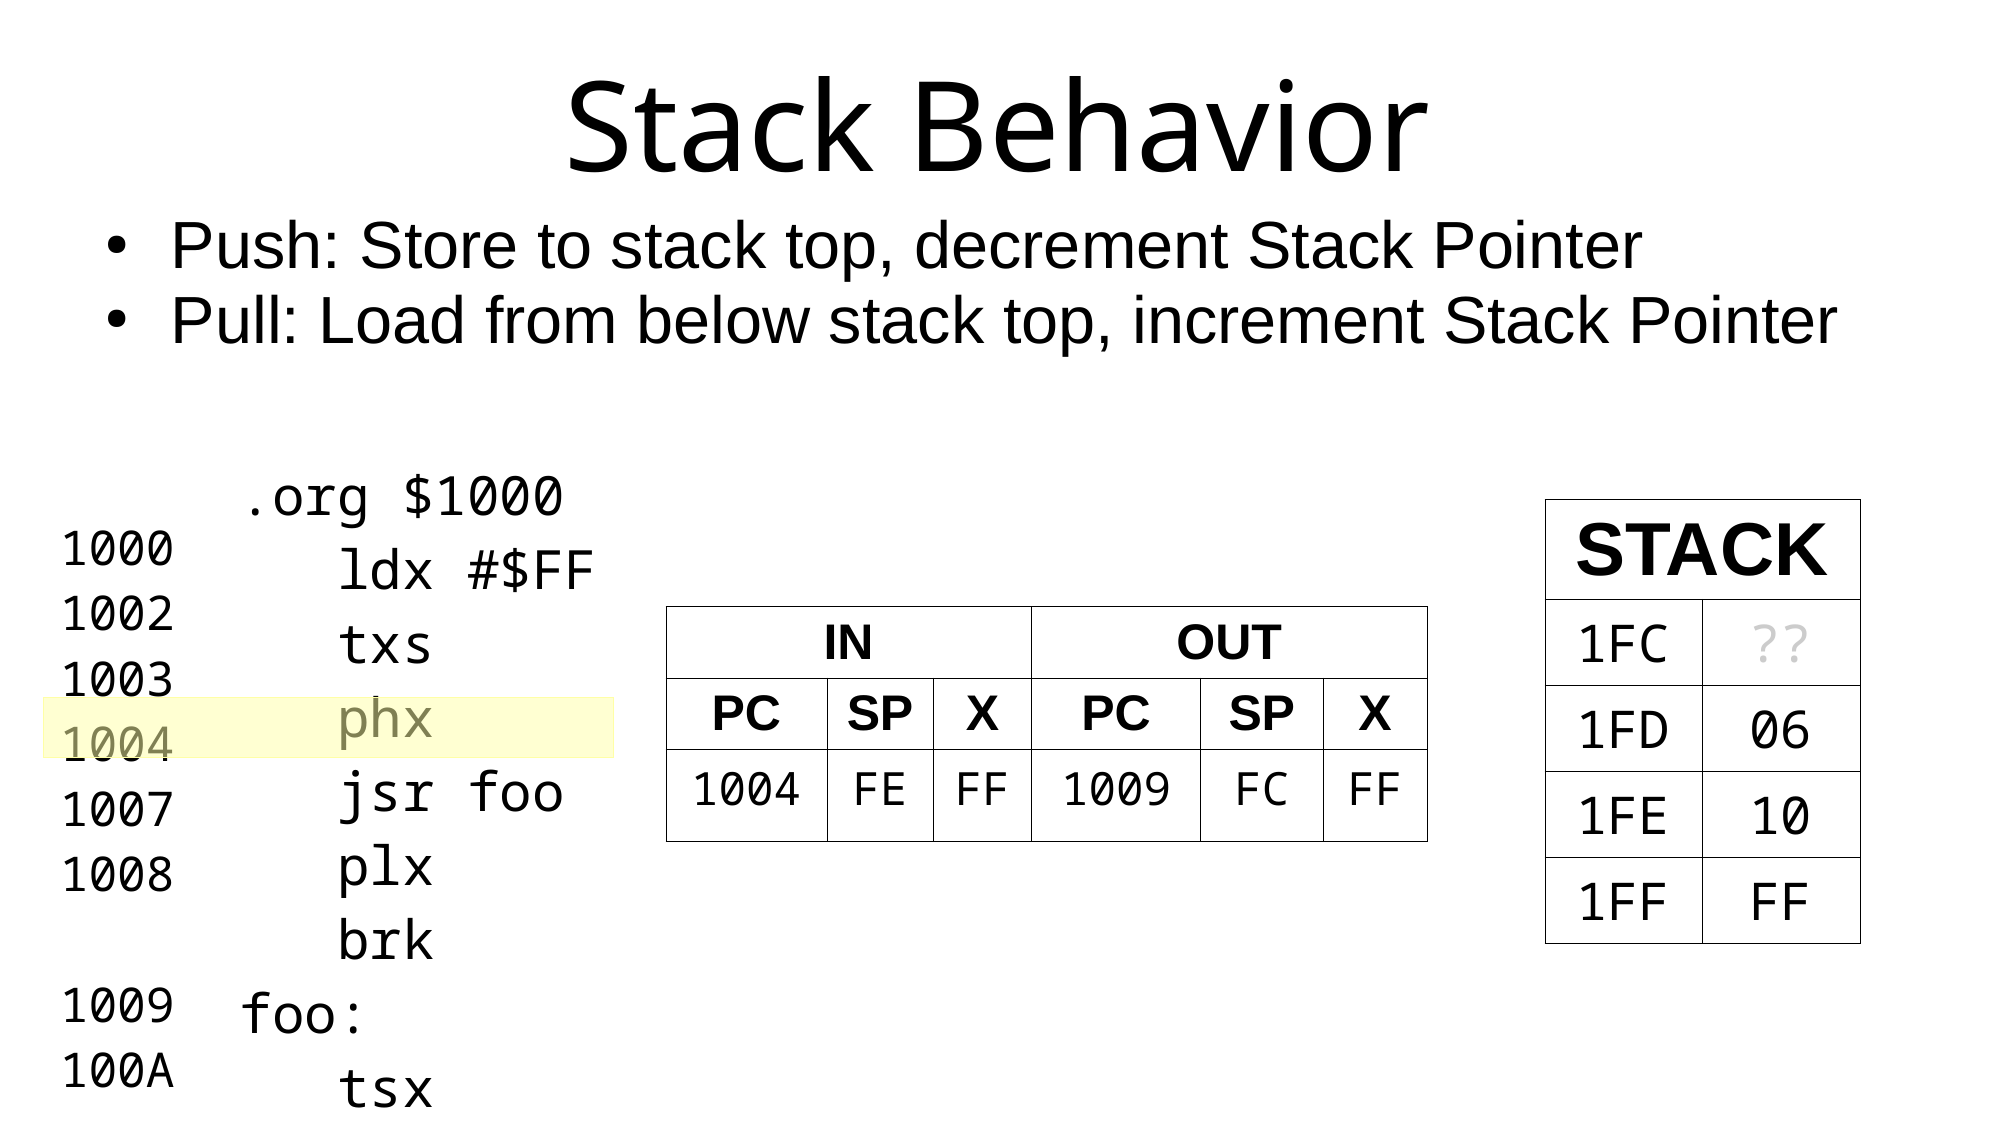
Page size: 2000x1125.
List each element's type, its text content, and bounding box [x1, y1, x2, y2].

table_cell 1FE [1546, 772, 1702, 857]
table_cell ?? [1703, 600, 1860, 685]
table_cell FF [1324, 750, 1427, 841]
table_cell 10 [1703, 772, 1860, 857]
table_cell FF [1703, 858, 1860, 943]
table_cell FE [828, 750, 933, 841]
table_cell 1009 [1032, 750, 1200, 841]
table_cell FF [934, 750, 1031, 841]
text_box Push: Store to stack top, decrement Stack Pointer Pull: Load from below stack top, increment Stack Pointer [90, 201, 1856, 366]
table_cell FC [1201, 750, 1323, 841]
table_cell SP [828, 679, 933, 749]
table_cell X [934, 679, 1031, 749]
title Stack Behavior [30, 22, 1966, 240]
text_box 1000 1002 1003 1004 1007 1008 1009 100A [45, 506, 226, 697]
table_header STACK [1546, 500, 1860, 599]
text_box .org $1000 ldx #$FF txs phx jsr foo plx brk foo: tsx rts [225, 450, 782, 1075]
text_box 1000 1002 1003 1004 1007 1008 1009 100A [45, 758, 226, 1077]
table_cell 06 [1703, 686, 1860, 771]
table_cell PC [1032, 679, 1200, 749]
table_cell PC [667, 679, 827, 749]
table_header OUT [1032, 607, 1427, 678]
text_box [43, 697, 614, 758]
table_cell X [1324, 679, 1427, 749]
table_cell SP [1201, 679, 1323, 749]
table_header IN [667, 607, 1031, 678]
table_cell 1FF [1546, 858, 1702, 943]
table_cell 1FC [1546, 600, 1702, 685]
table_cell 1004 [667, 750, 827, 841]
table_cell 1FD [1546, 686, 1702, 771]
